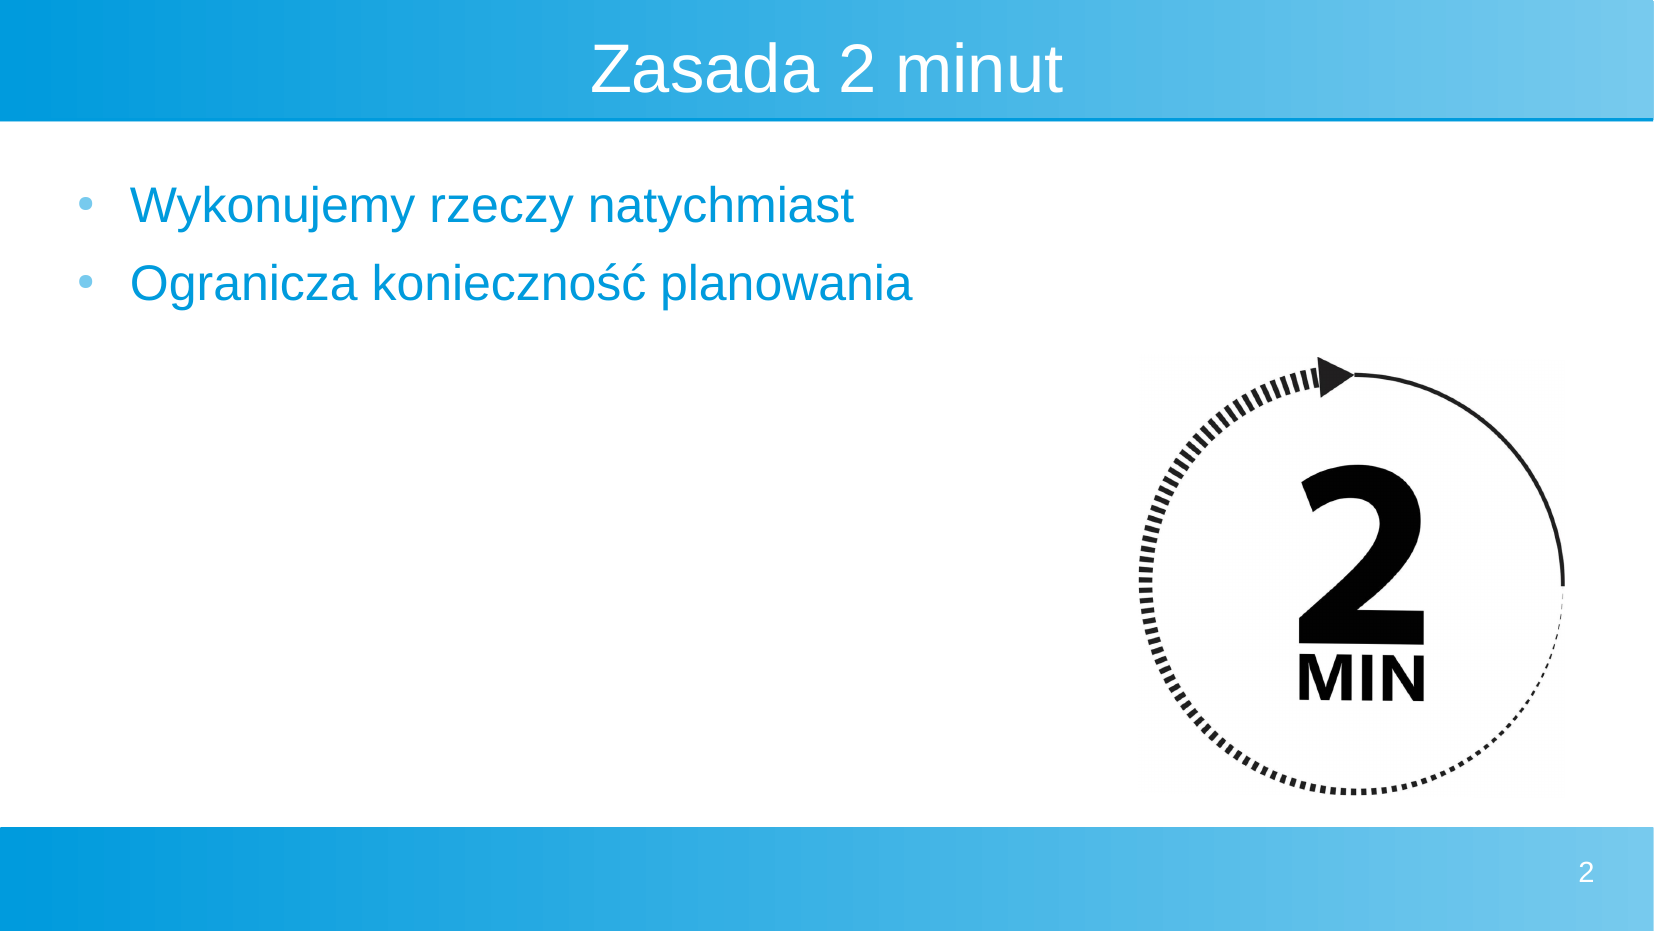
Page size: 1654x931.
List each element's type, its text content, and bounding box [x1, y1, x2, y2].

title Zasada 2 minut [59, 29, 1595, 108]
list Wykonujemy rzeczy natychmiast Ogranicza konieczność planowania [59, 177, 1595, 768]
picture [1138, 354, 1565, 798]
